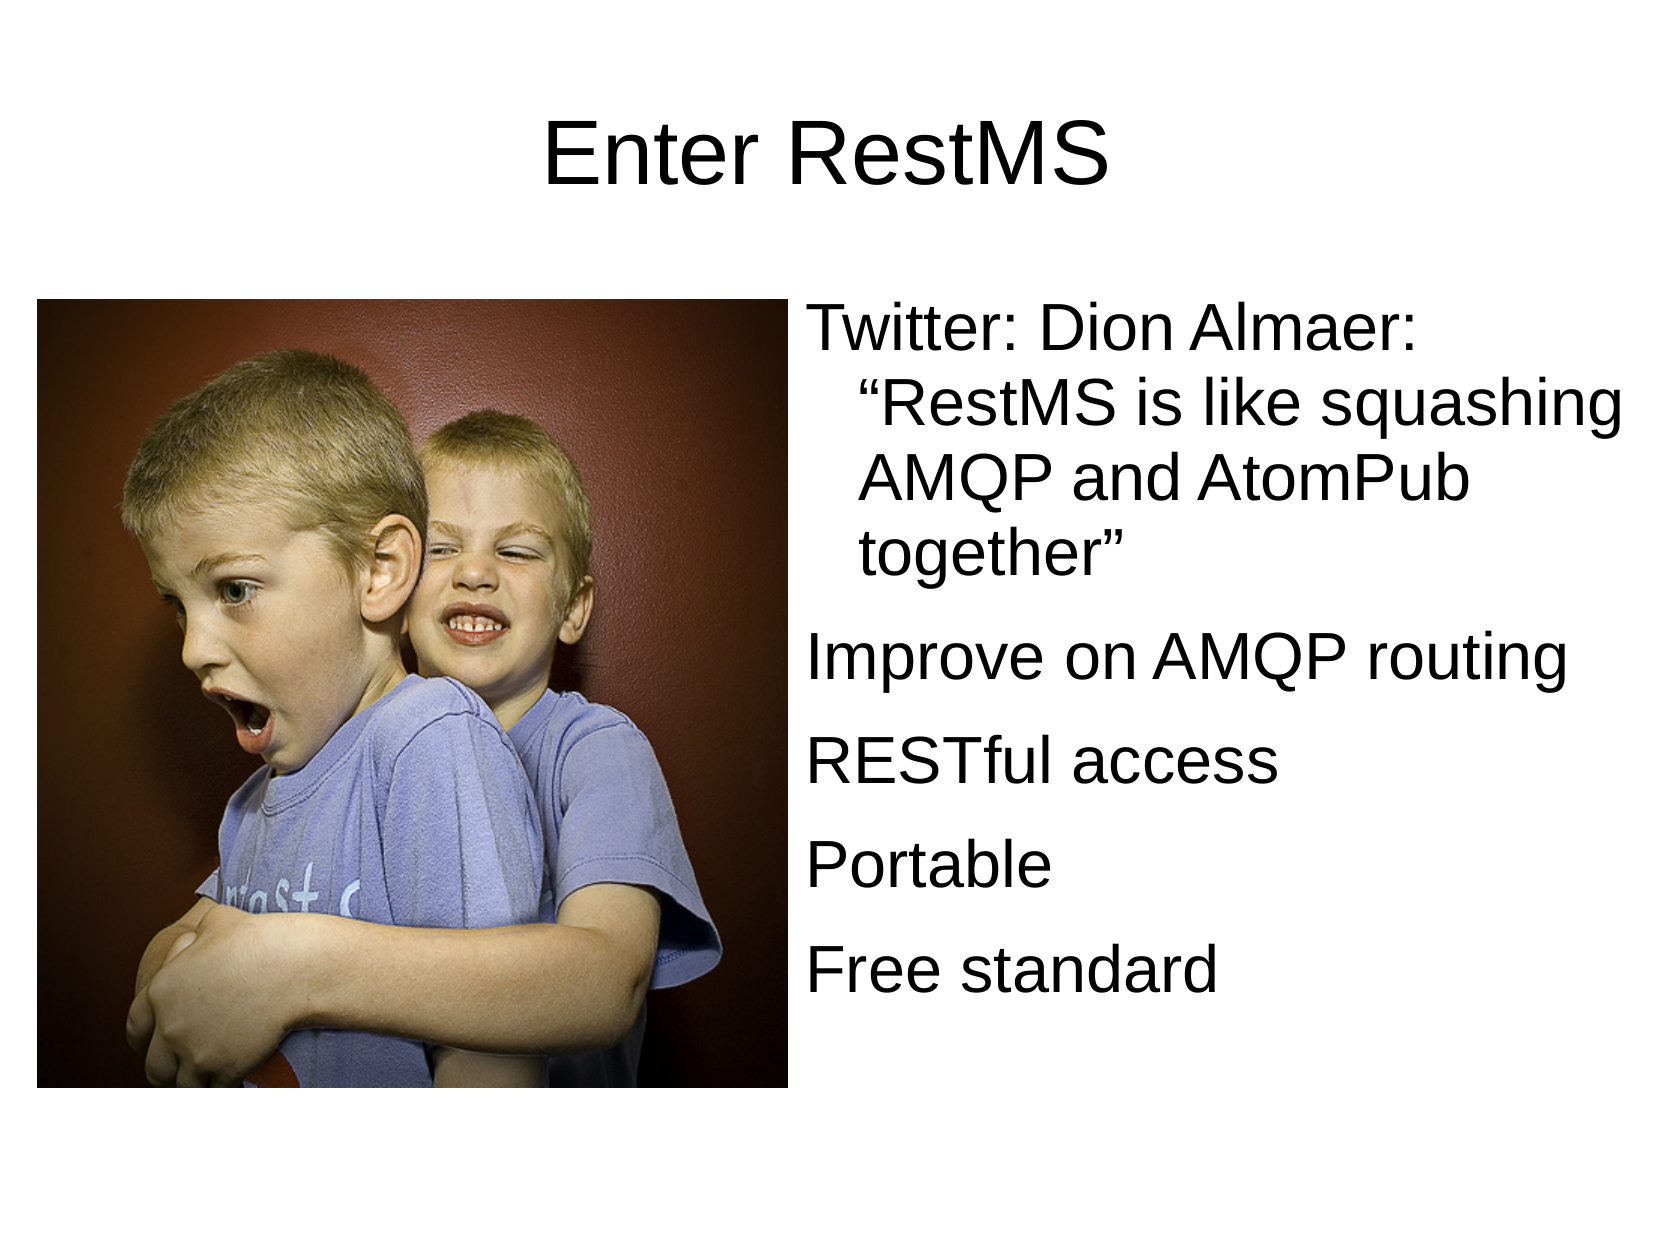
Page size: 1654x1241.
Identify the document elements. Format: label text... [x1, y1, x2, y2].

picture [37, 299, 787, 1088]
list Twitter: Dion Almaer: “RestMS is like squashing AMQP and AtomPub together” Improve on AMQP routing RESTful access Portable Free standard [787, 290, 1654, 1094]
title Enter RestMS [82, 56, 1571, 250]
